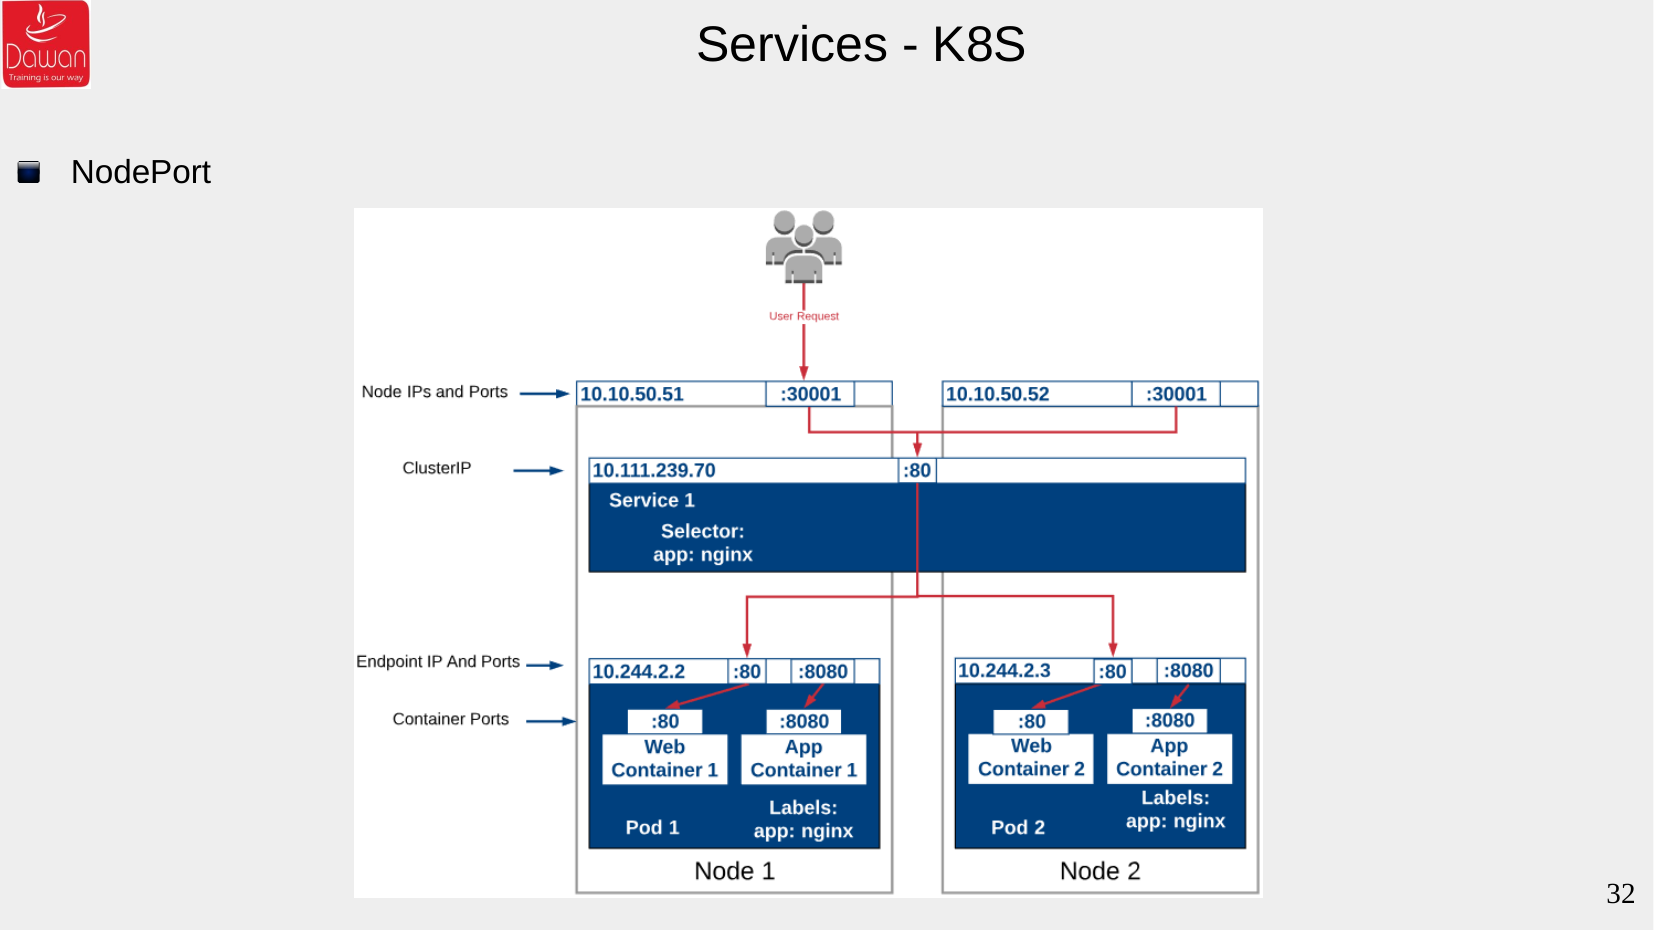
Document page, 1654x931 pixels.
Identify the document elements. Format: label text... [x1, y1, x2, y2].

list NodePort [0, 88, 1654, 886]
title Services - K8S [366, 0, 1287, 88]
picture [1, 0, 91, 88]
picture [354, 886, 1263, 898]
